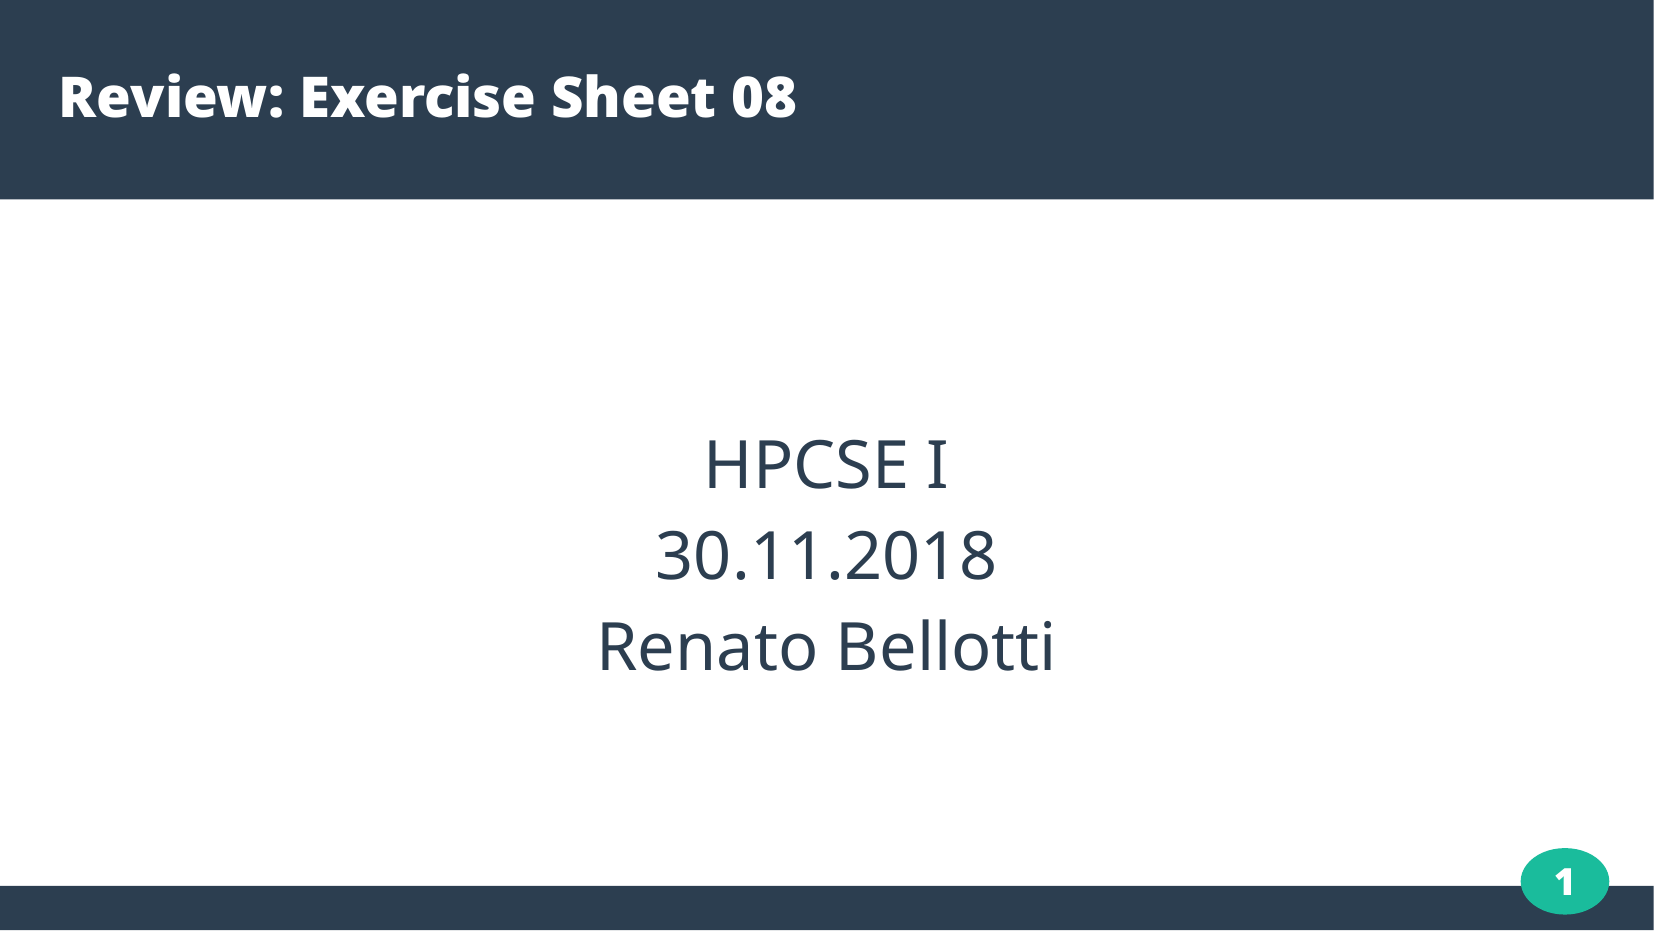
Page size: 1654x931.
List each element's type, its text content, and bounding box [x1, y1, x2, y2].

subtitle HPCSE I 30.11.2018 Renato Bellotti [59, 243, 1595, 864]
title Review: Exercise Sheet 08 [59, 37, 1595, 155]
